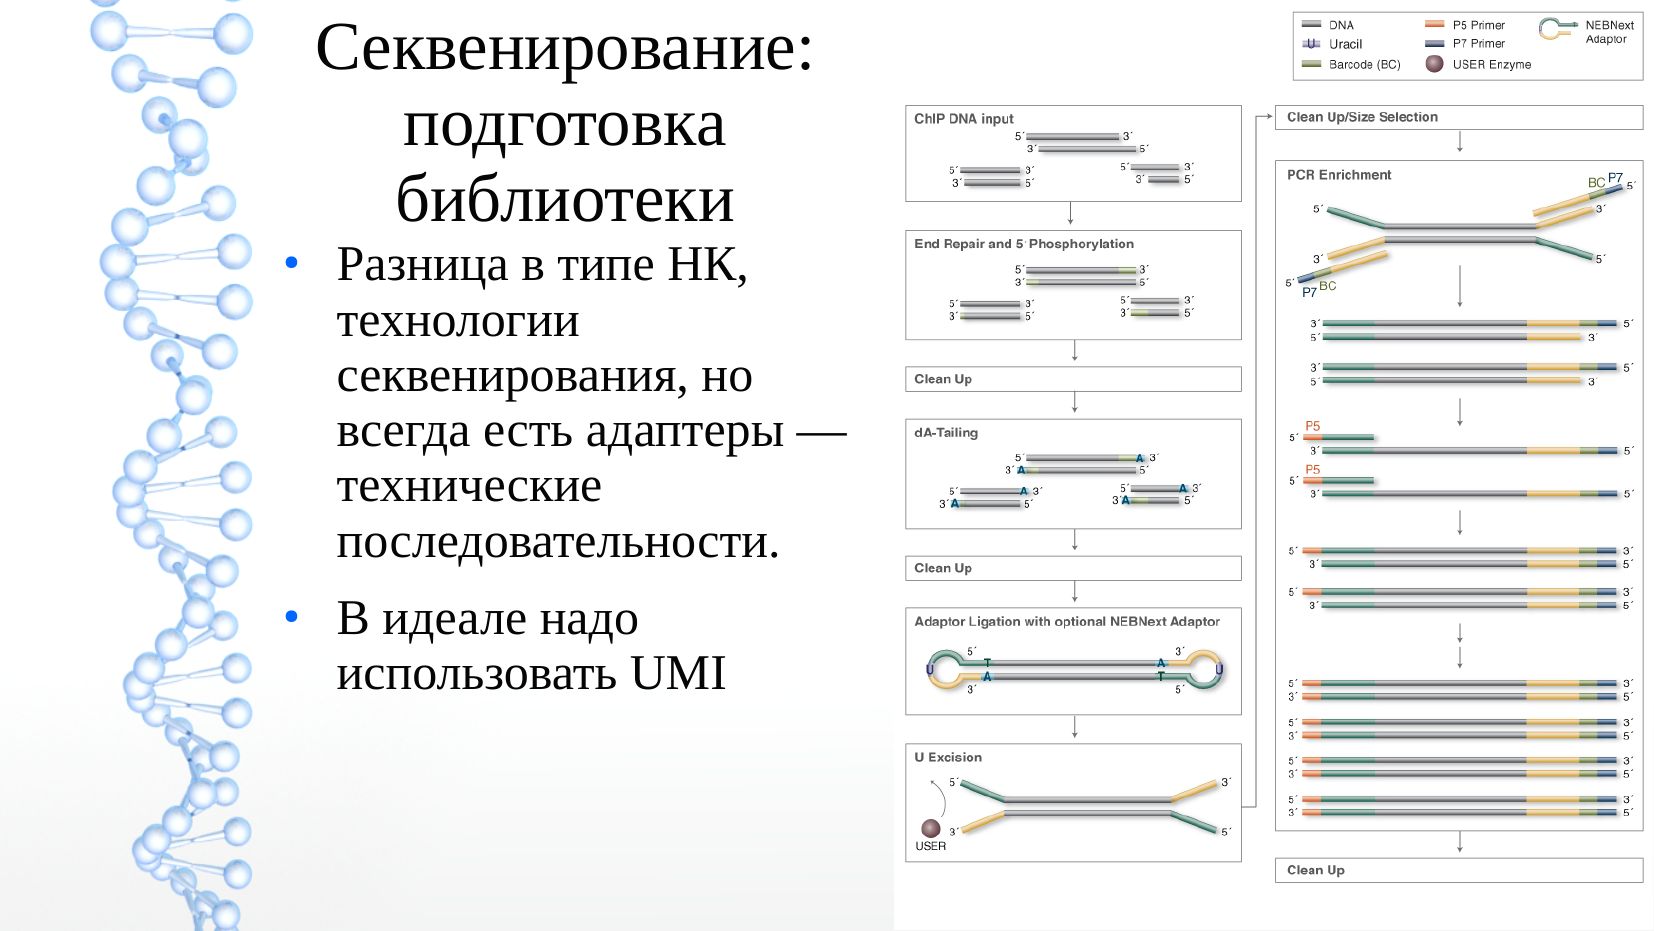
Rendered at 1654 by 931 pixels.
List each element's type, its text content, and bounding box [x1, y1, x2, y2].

list Разница в типе НК, технологии секвенирования, но всегда есть адаптеры — технические последовательности. В идеале надо использовать UMI [265, 236, 894, 839]
picture [0, 0, 1654, 931]
title Секвенирование: подготовка библиотеки [236, 8, 894, 237]
